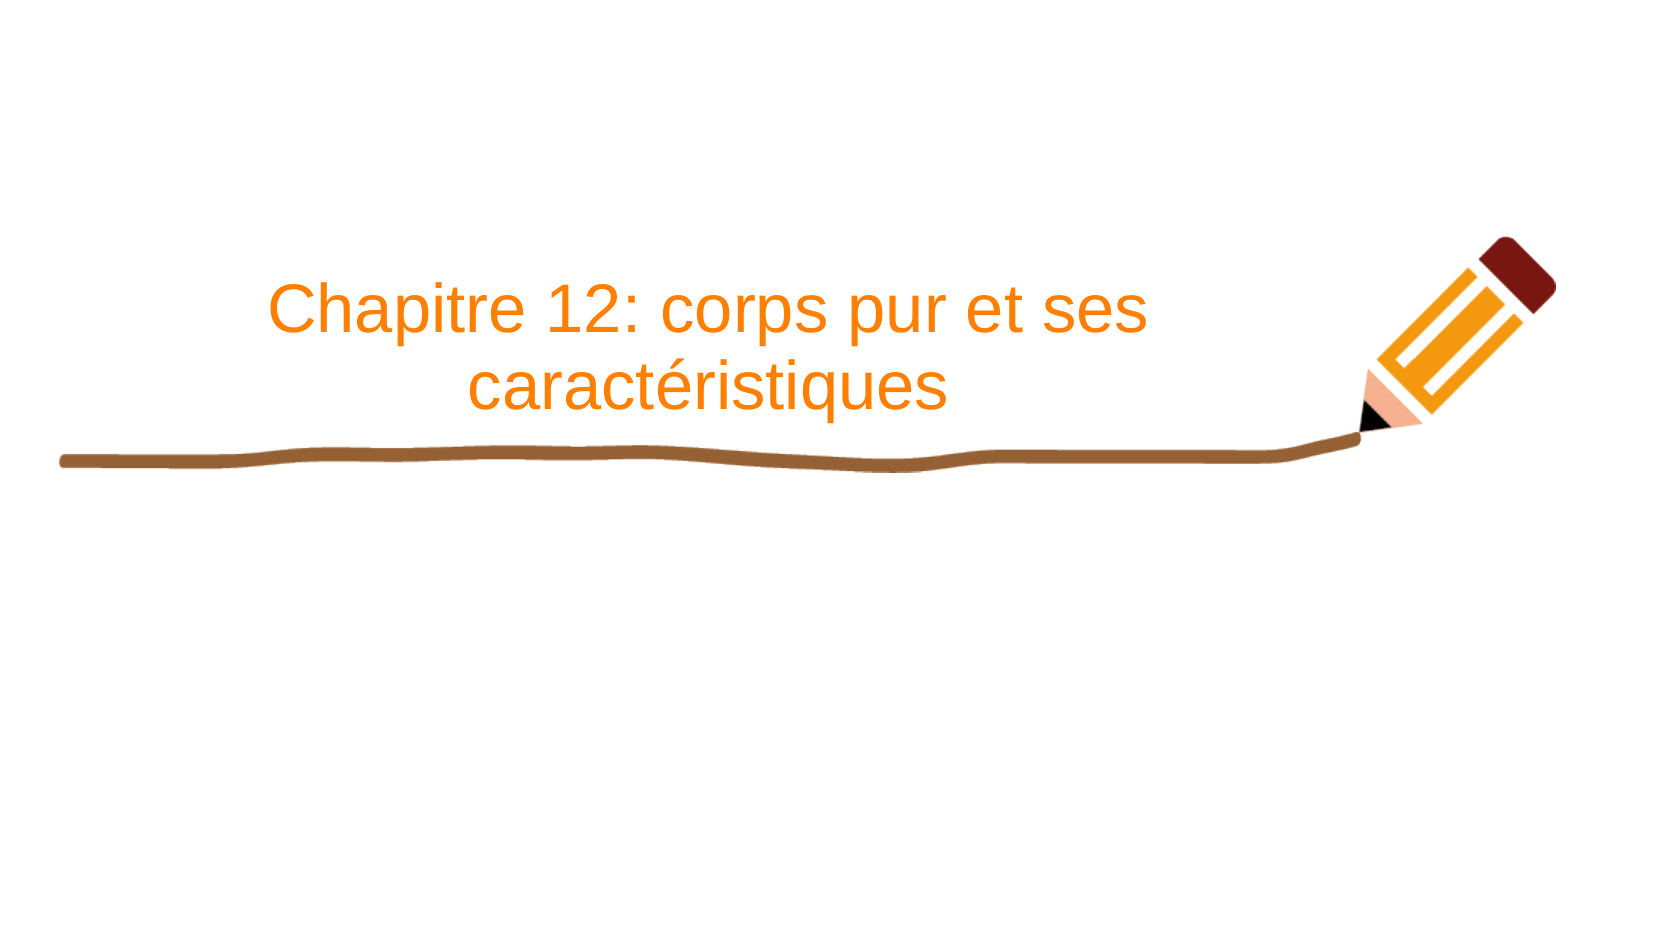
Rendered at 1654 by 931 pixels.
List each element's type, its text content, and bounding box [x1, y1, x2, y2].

picture [59, 236, 1556, 473]
title Chapitre 12: corps pur et ses caractéristiques [88, 265, 1329, 429]
